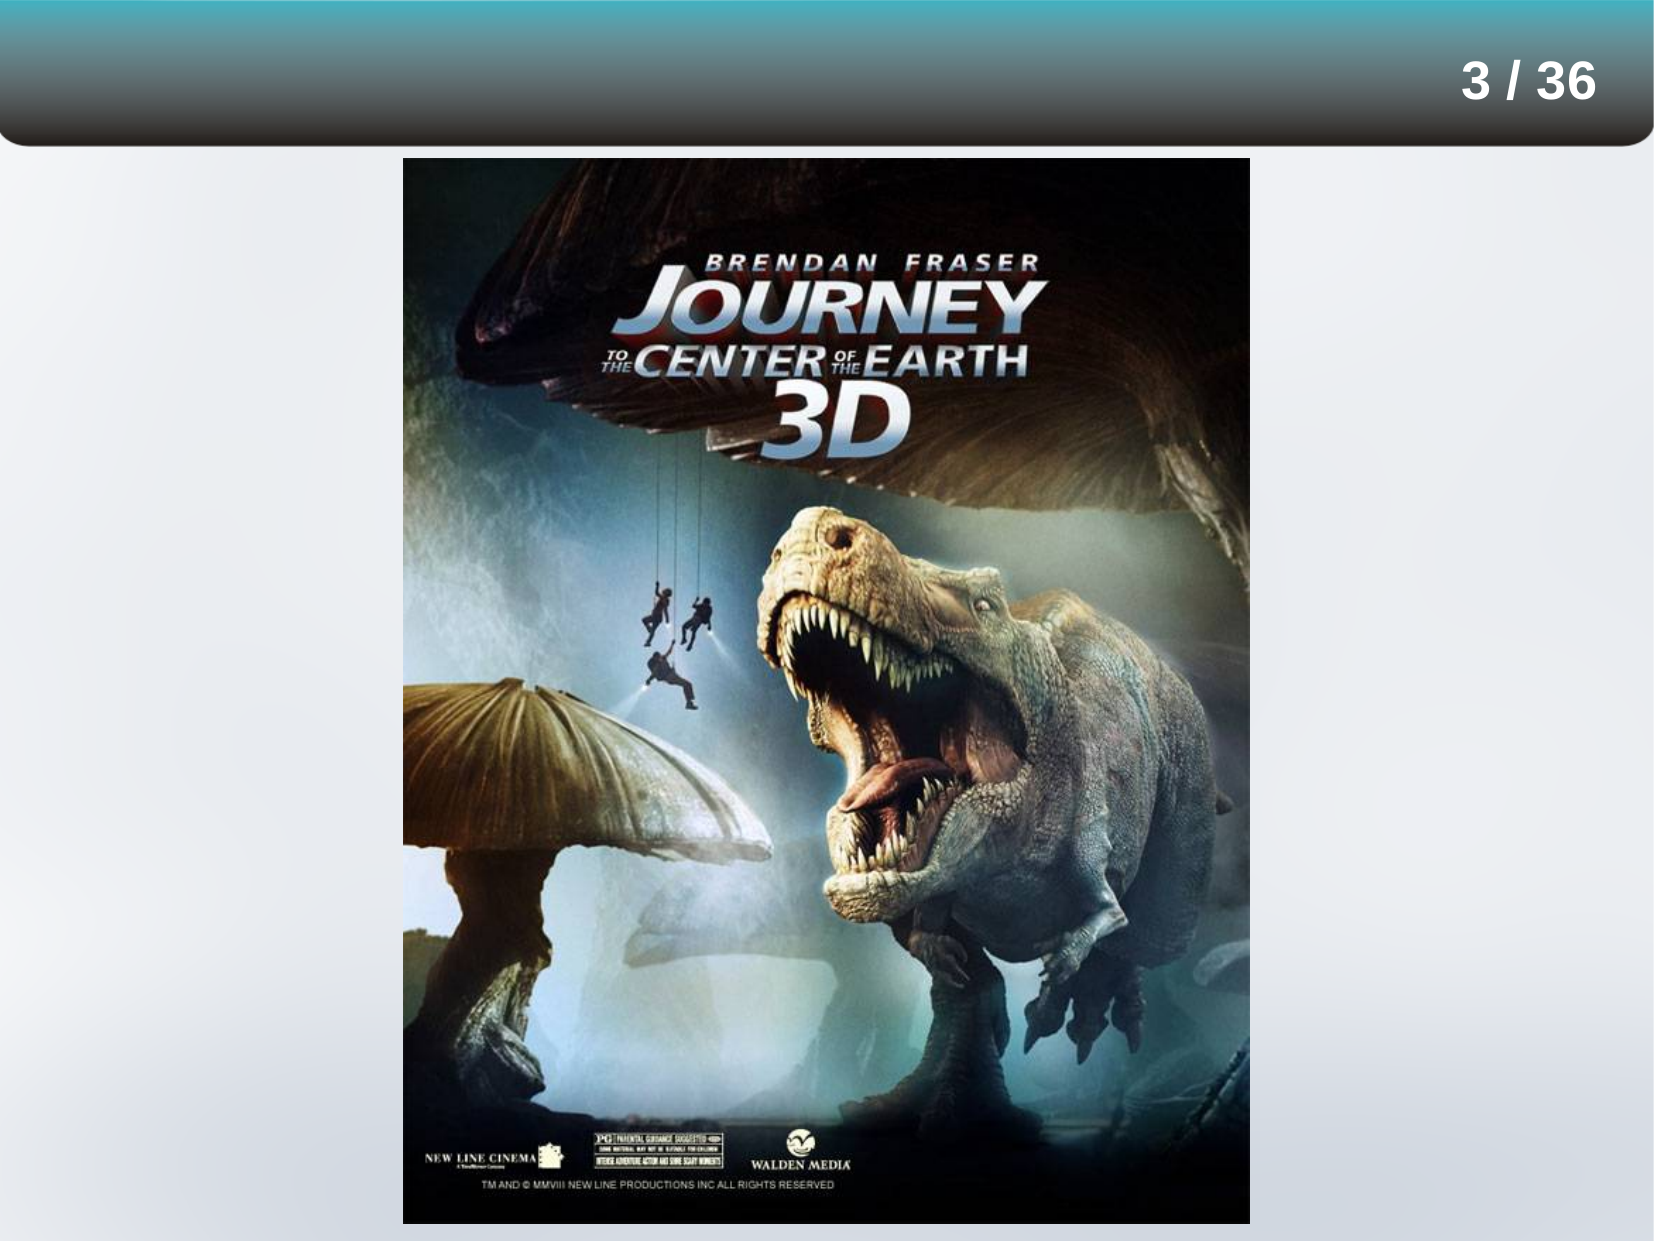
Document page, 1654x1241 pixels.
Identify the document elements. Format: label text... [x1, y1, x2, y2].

picture [0, 0, 1654, 1241]
text_box <номер> / 36 [1446, 42, 1654, 179]
